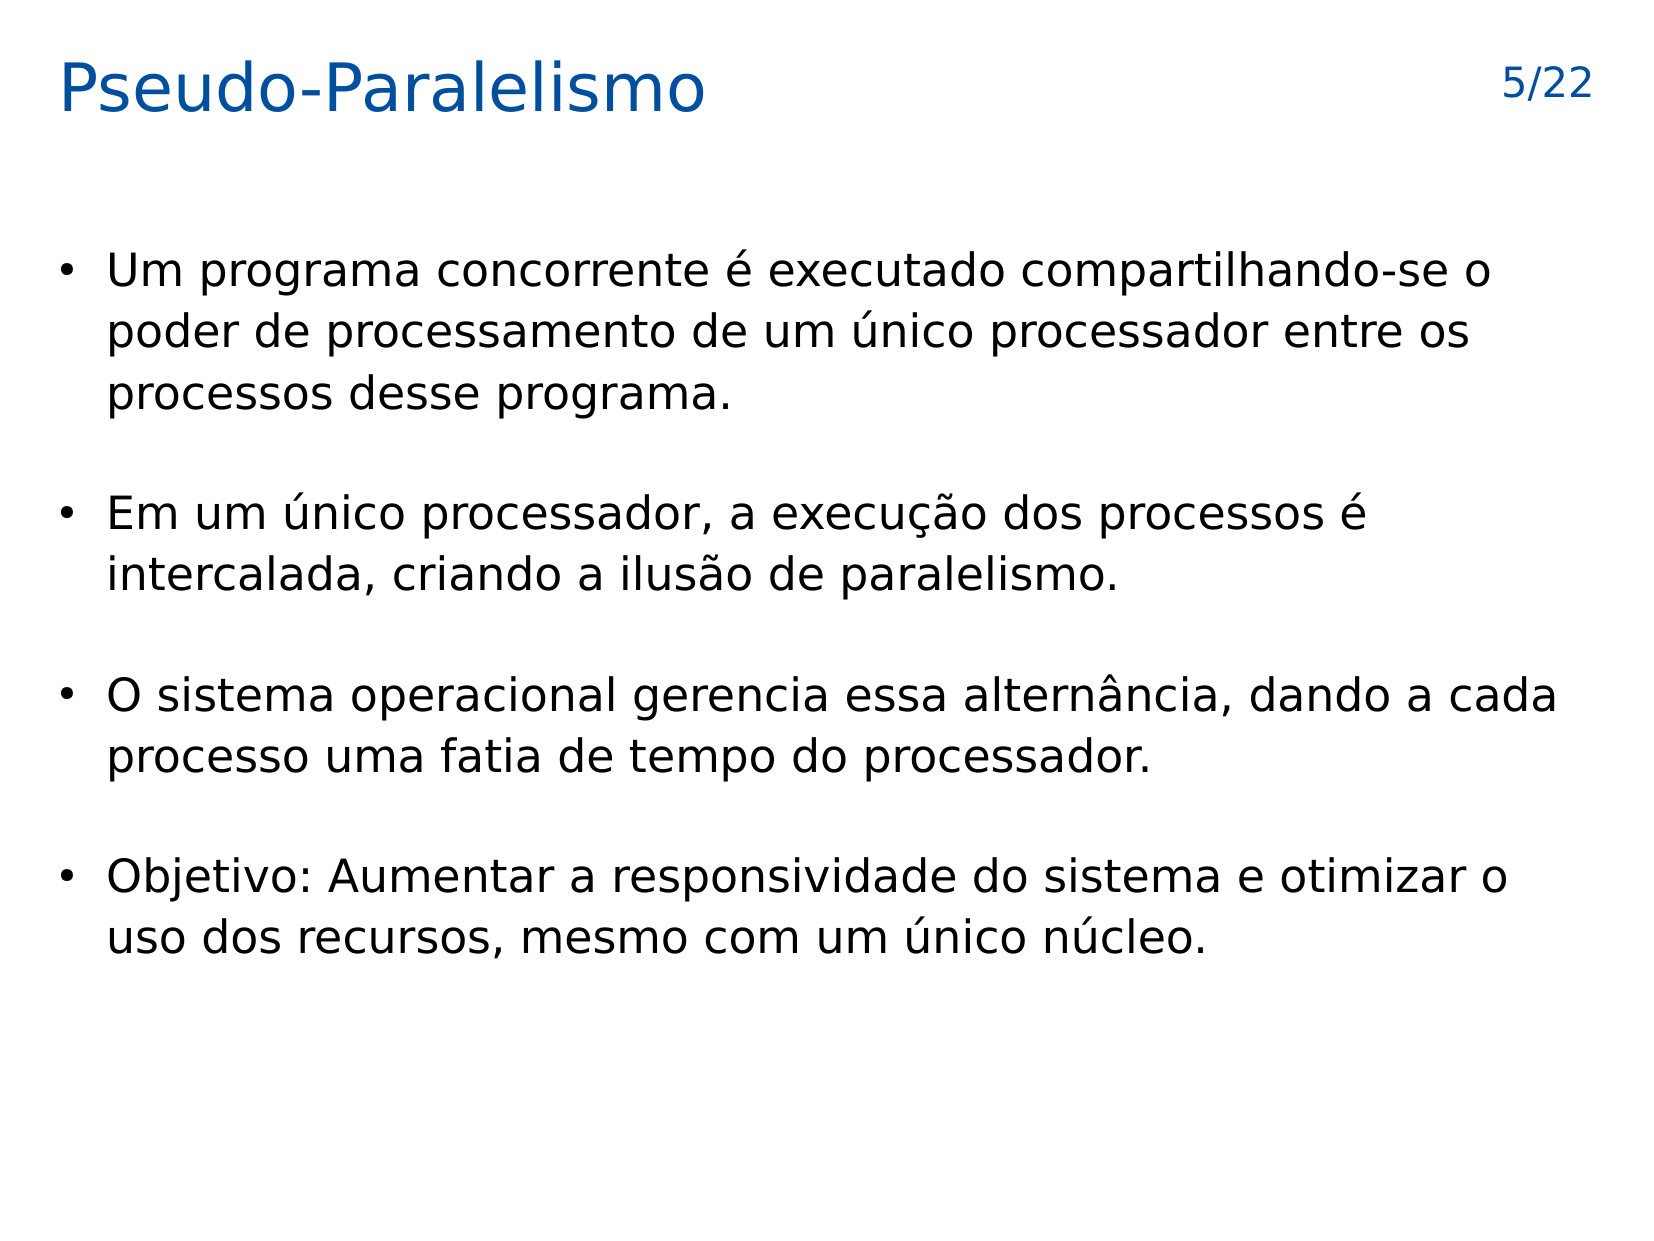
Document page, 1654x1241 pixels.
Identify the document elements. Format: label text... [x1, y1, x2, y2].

title Pseudo-Paralelismo [59, 29, 1625, 148]
list Um programa concorrente é executado compartilhando-se o poder de processamento de um único processador entre os processos desse programa. Em um único processador, a execução dos processos é intercalada, criando a ilusão de paralelismo. O sistema operacional gerencia essa alternância, dando a cada processo uma fatia de tempo do processador. Objetivo: Aumentar a responsividade do sistema e otimizar o uso dos recursos, mesmo com um único núcleo. [59, 236, 1595, 1182]
